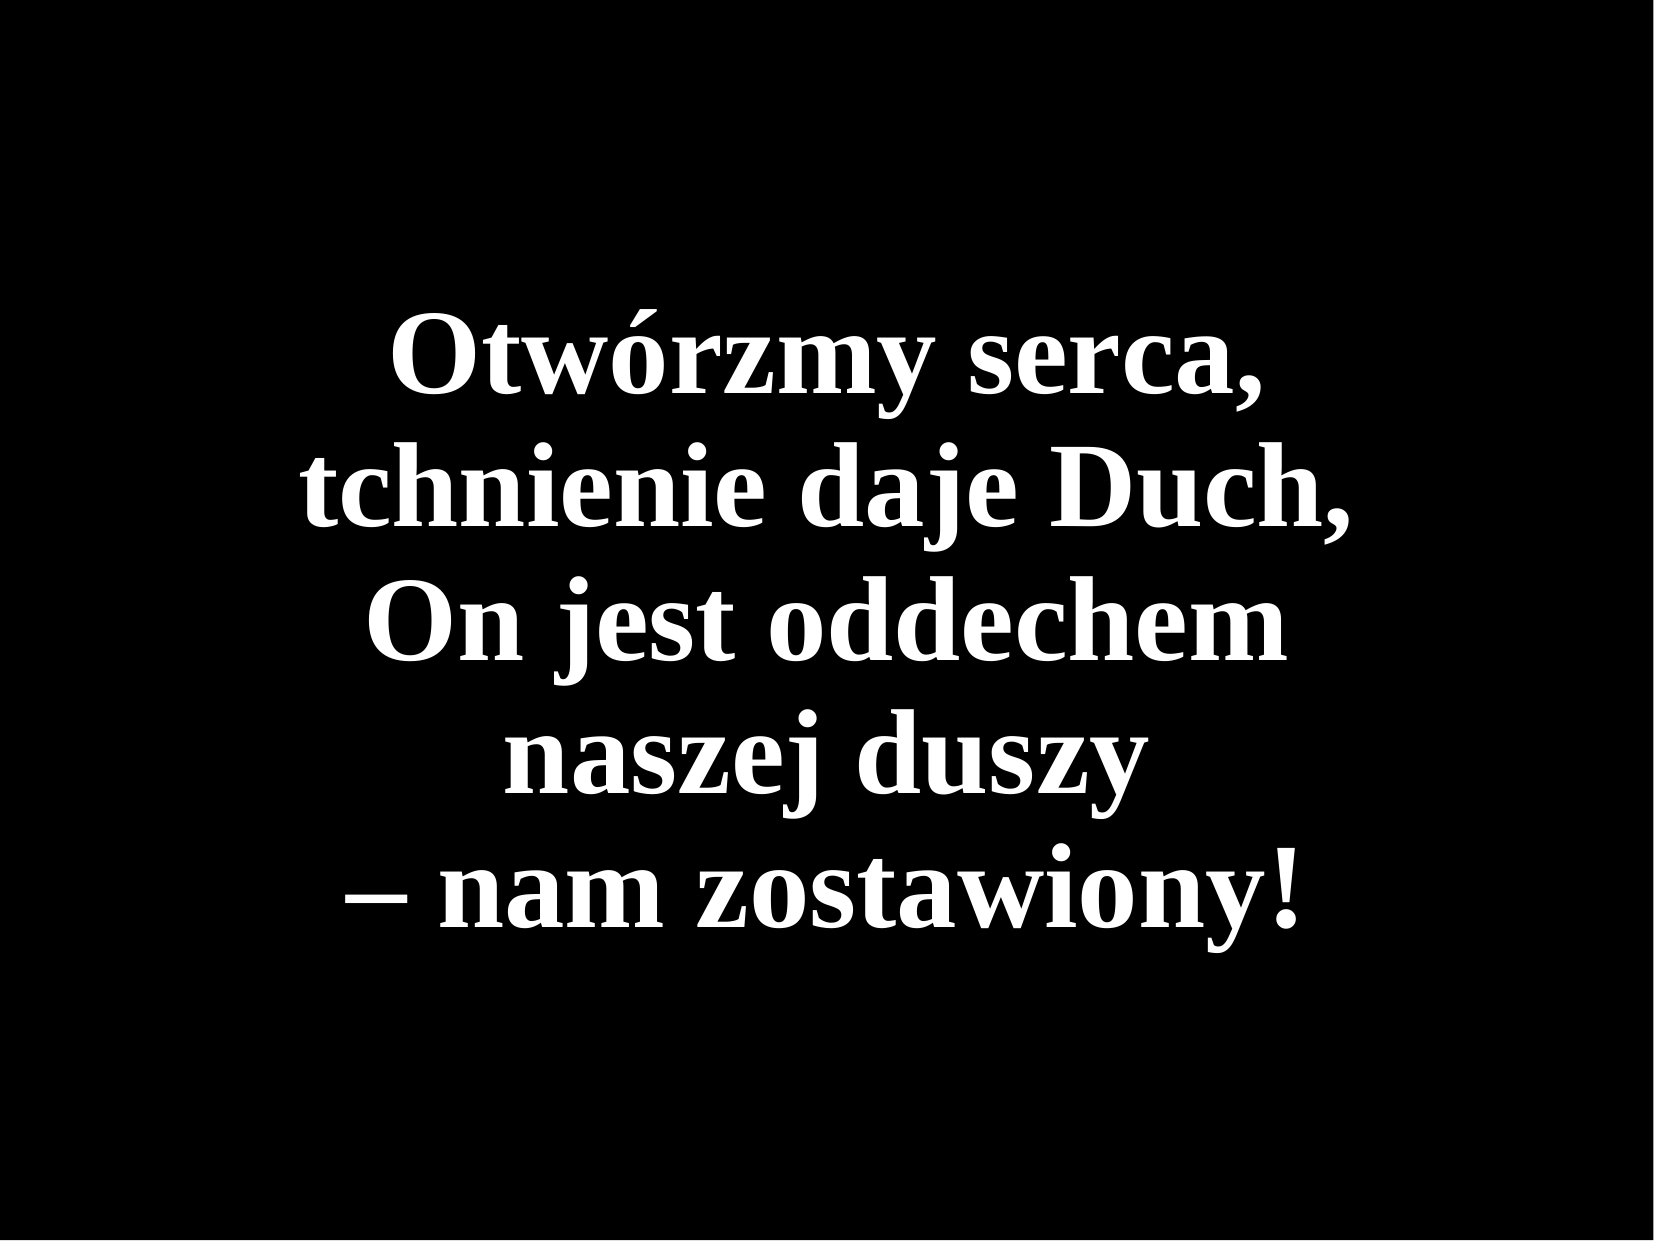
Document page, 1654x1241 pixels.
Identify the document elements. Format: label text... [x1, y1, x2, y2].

title Otwórzmy serca, tchnienie daje Duch, On jest oddechem naszej duszy – nam zostawiony! [0, 0, 1654, 1241]
